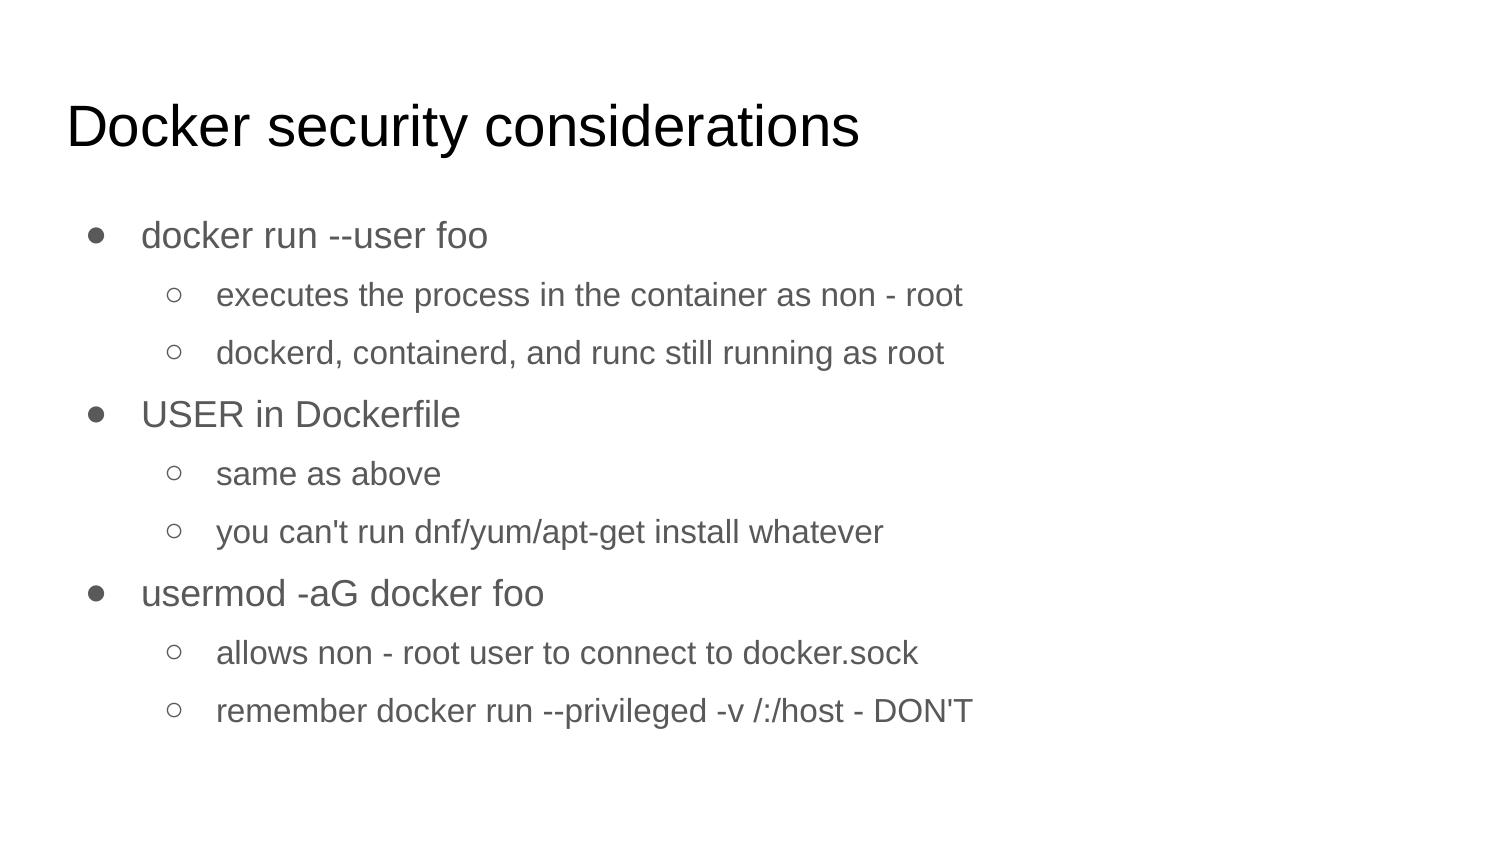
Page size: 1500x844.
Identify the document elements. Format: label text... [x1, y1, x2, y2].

list docker run --user foo executes the process in the container as non - root dockerd, containerd, and runc still running as root USER in Dockerfile same as above you can't run dnf/yum/apt-get install whatever usermod -aG docker foo allows non - root user to connect to docker.sock remember docker run --privileged -v /:/host - DON'T [51, 189, 1449, 750]
title Docker security considerations [51, 72, 1449, 167]
